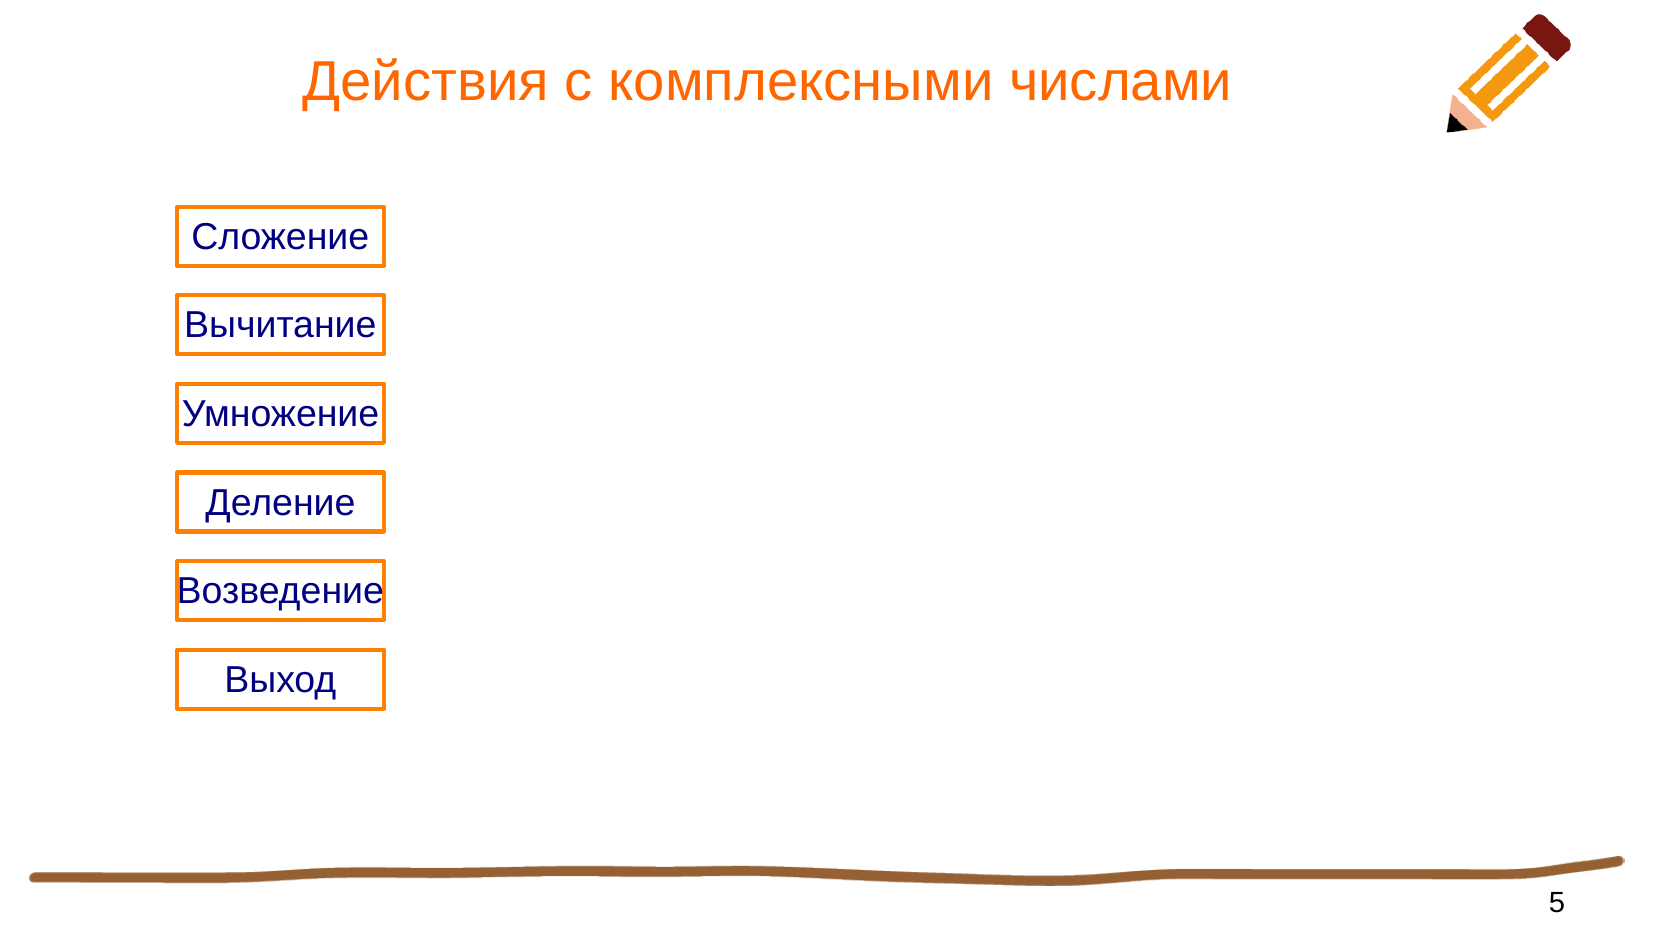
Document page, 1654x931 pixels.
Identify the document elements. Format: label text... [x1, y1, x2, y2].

text_box Возведение [177, 561, 384, 621]
text_box Сложение [177, 206, 384, 266]
text_box Вычитание [177, 295, 384, 355]
text_box Выход [177, 649, 384, 709]
text_box Деление [177, 472, 384, 532]
text_box Умножение [177, 383, 384, 443]
picture [1446, 14, 1571, 133]
title Действия с комплексными числами [88, 29, 1447, 133]
picture [29, 856, 1625, 886]
